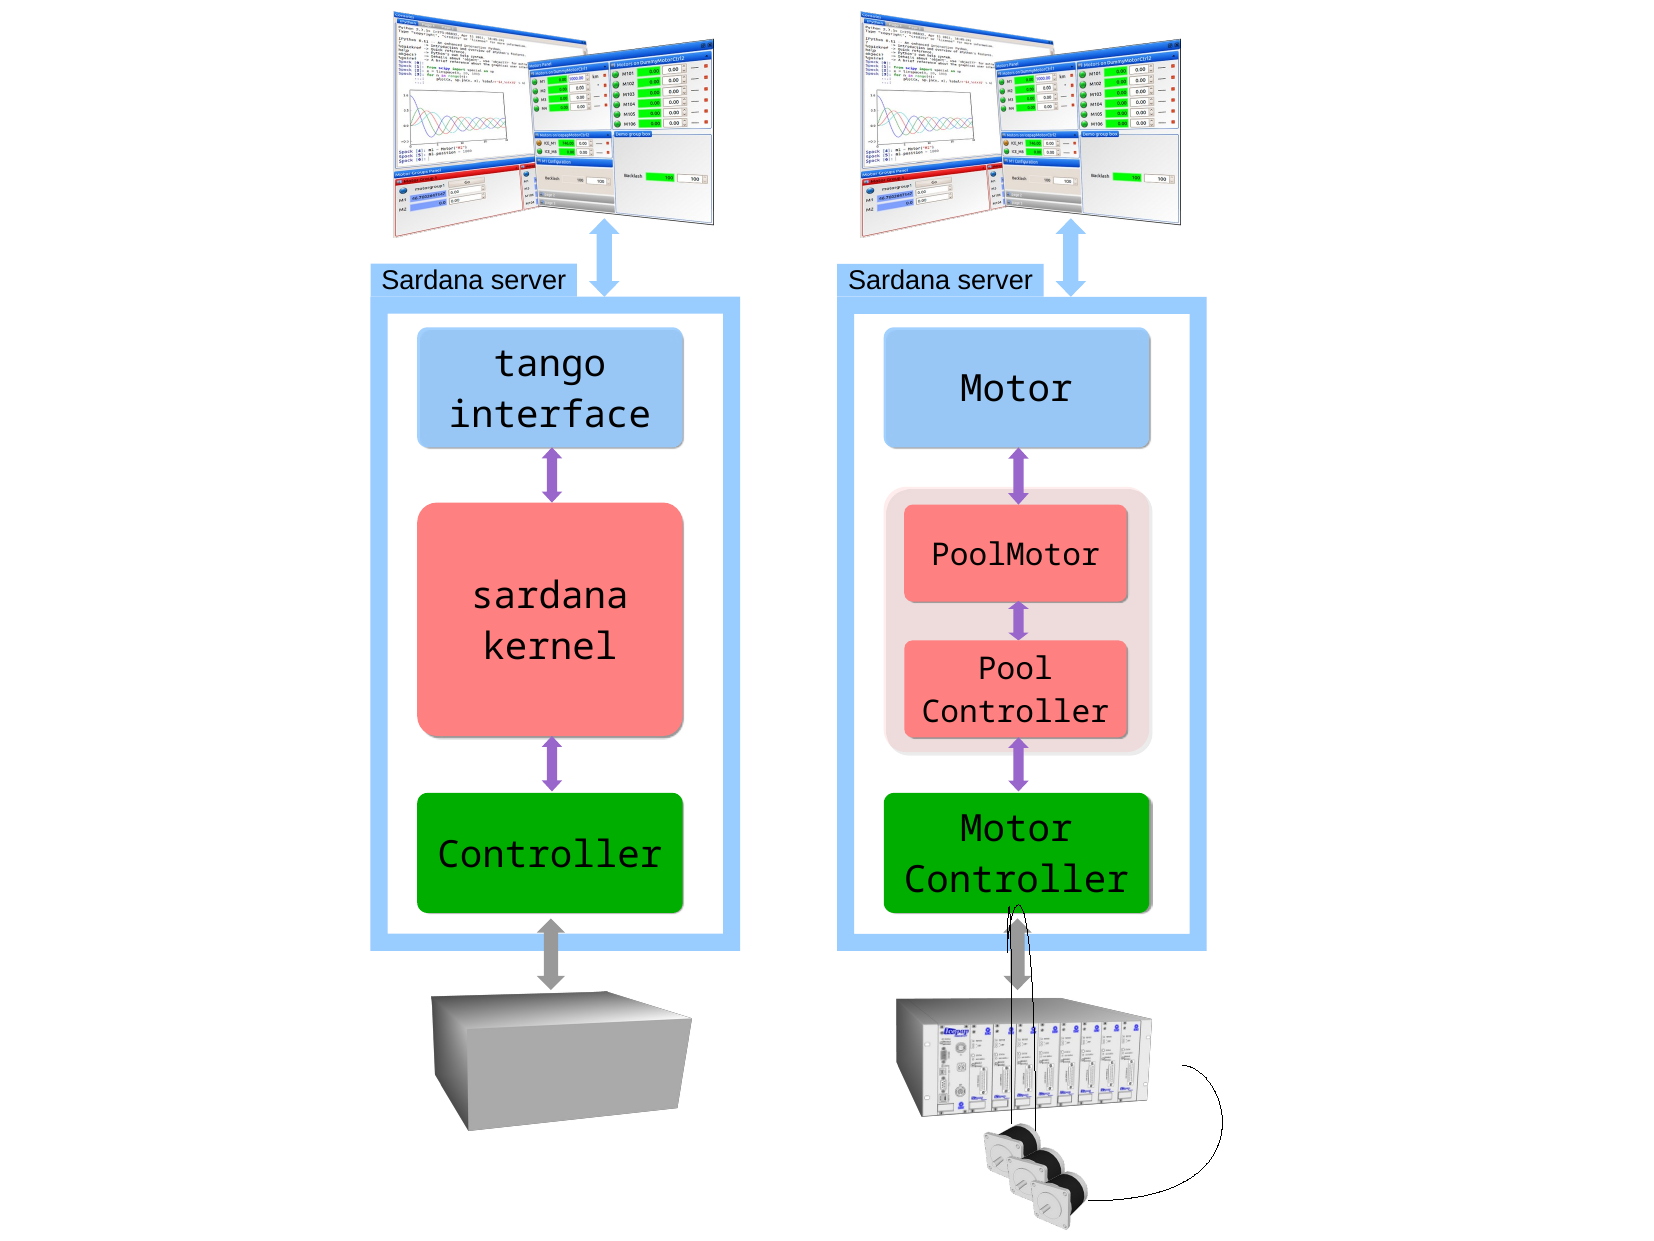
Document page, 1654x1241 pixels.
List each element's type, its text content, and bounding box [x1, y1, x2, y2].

text_box [837, 218, 1207, 991]
text_box [883, 447, 1150, 792]
text_box Sardana server [837, 263, 1044, 297]
picture [897, 999, 1011, 1116]
text_box Pool Controller [904, 640, 1127, 738]
text_box Motor [883, 327, 1150, 448]
picture [372, 11, 714, 238]
picture [1012, 999, 1151, 1110]
text_box tango interface [417, 327, 683, 448]
text_box Controller [417, 792, 683, 913]
picture [982, 1123, 1089, 1231]
text_box sardana kernel [417, 502, 683, 737]
picture [839, 11, 1181, 238]
text_box Motor Controller [883, 792, 1150, 913]
text_box Sardana server [370, 263, 577, 297]
text_box [370, 218, 741, 991]
text_box PoolMotor [904, 504, 1127, 602]
